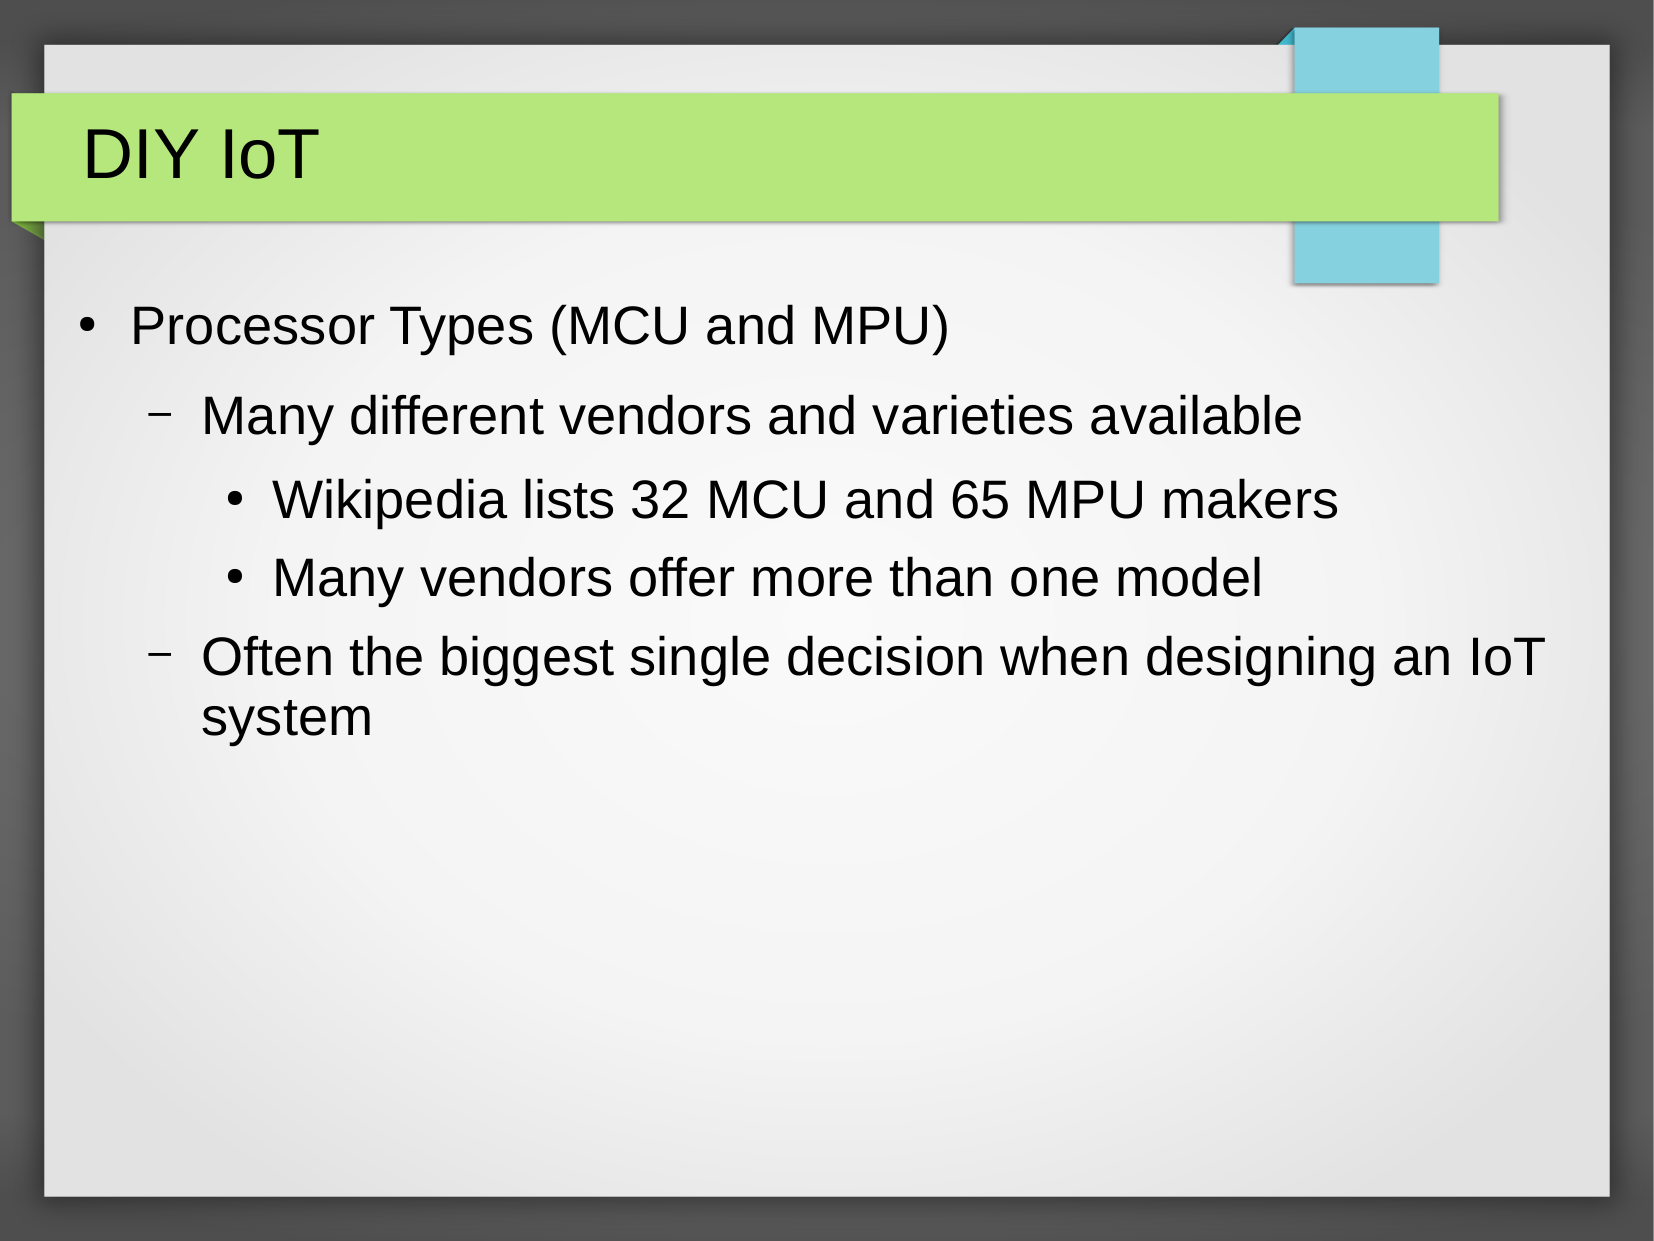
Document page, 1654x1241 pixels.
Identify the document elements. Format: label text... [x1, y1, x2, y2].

picture [0, 0, 1654, 1241]
list Processor Types (MCU and MPU) Many different vendors and varieties available Wikipedia lists 32 MCU and 65 MPU makers Many vendors offer more than one model Often the biggest single decision when designing an IoT system [60, 295, 1549, 1126]
title DIY IoT [82, 94, 1264, 213]
